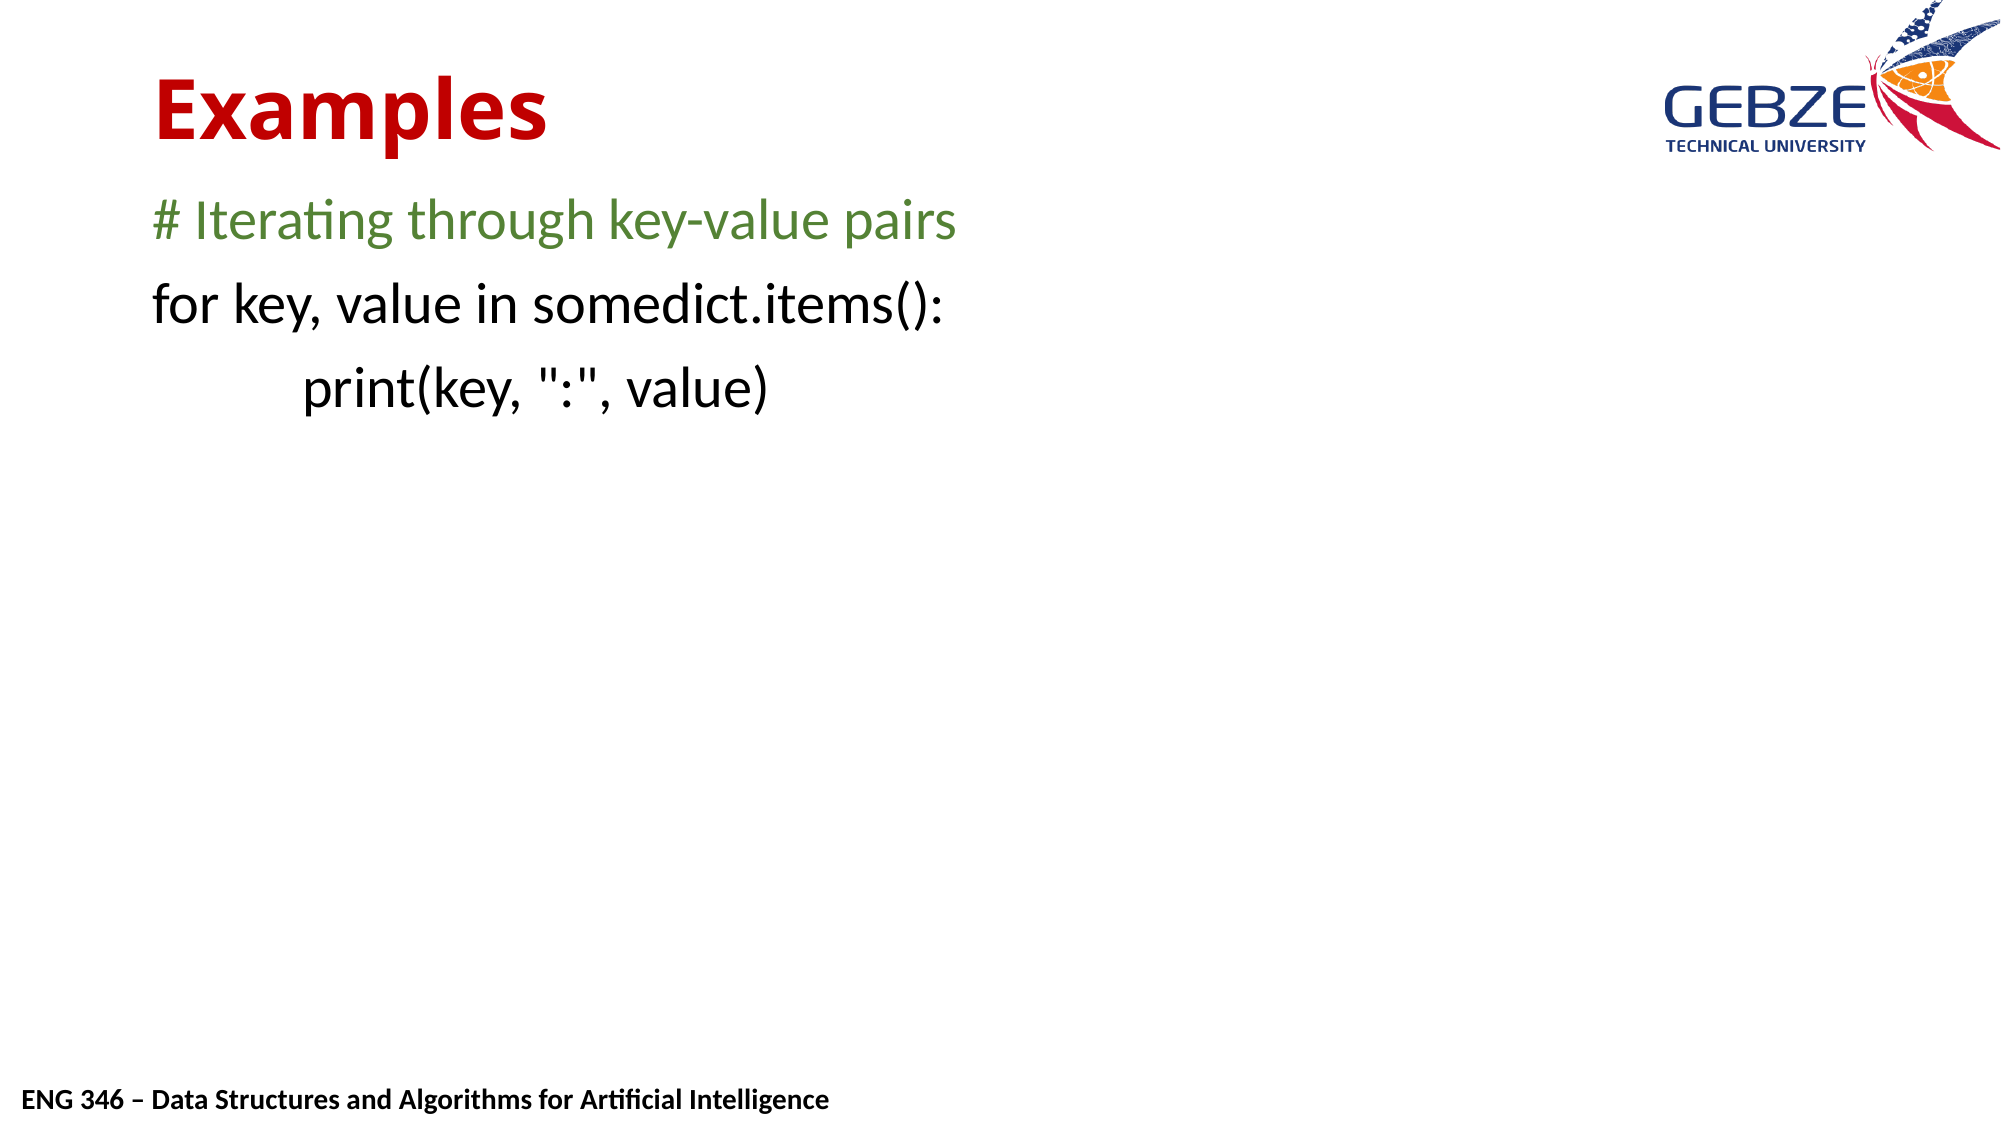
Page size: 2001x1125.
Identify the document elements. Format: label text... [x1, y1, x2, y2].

title Examples [137, 59, 1863, 166]
list # Iterating through key-value pairs for key, value in somedict.items(): print(key, ":", value) [137, 181, 1863, 1014]
picture [1665, 0, 2001, 152]
